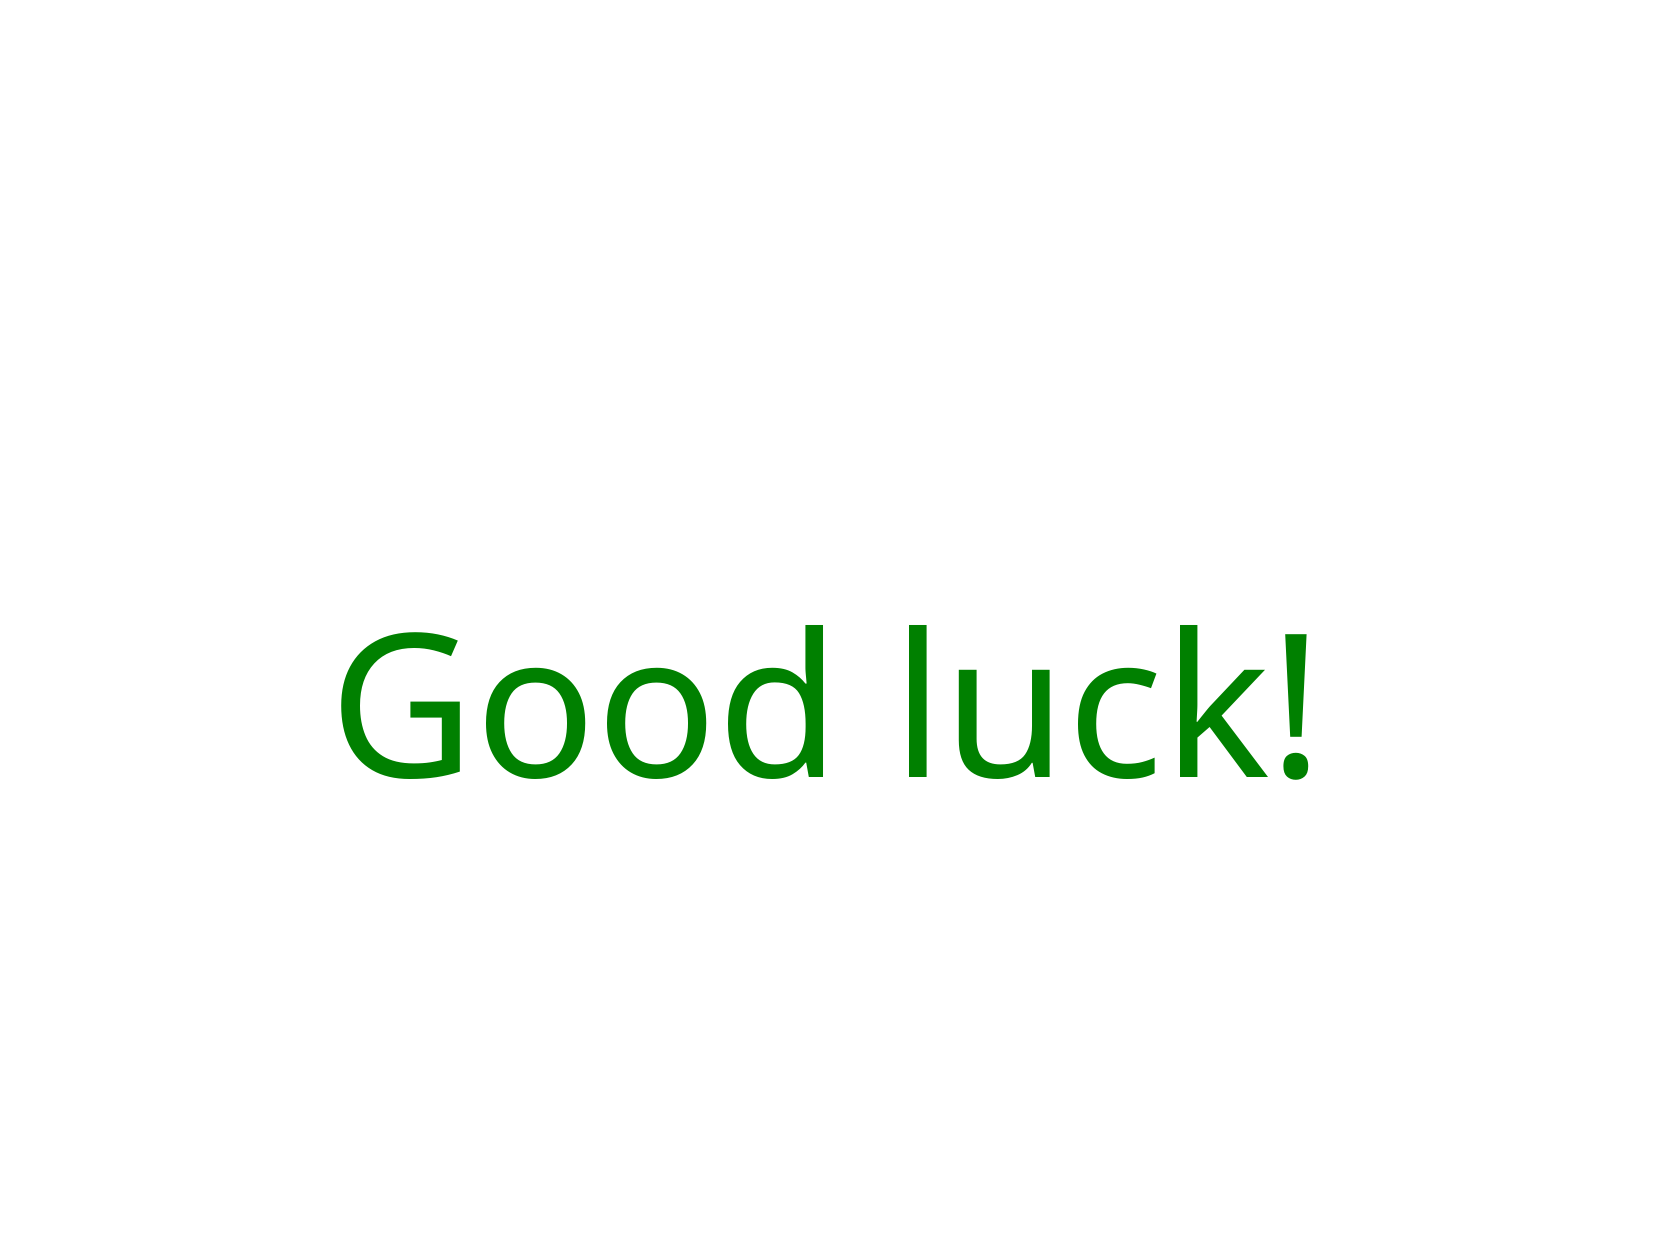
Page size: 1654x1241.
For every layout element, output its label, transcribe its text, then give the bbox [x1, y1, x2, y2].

subtitle Good luck! [82, 297, 1571, 1102]
